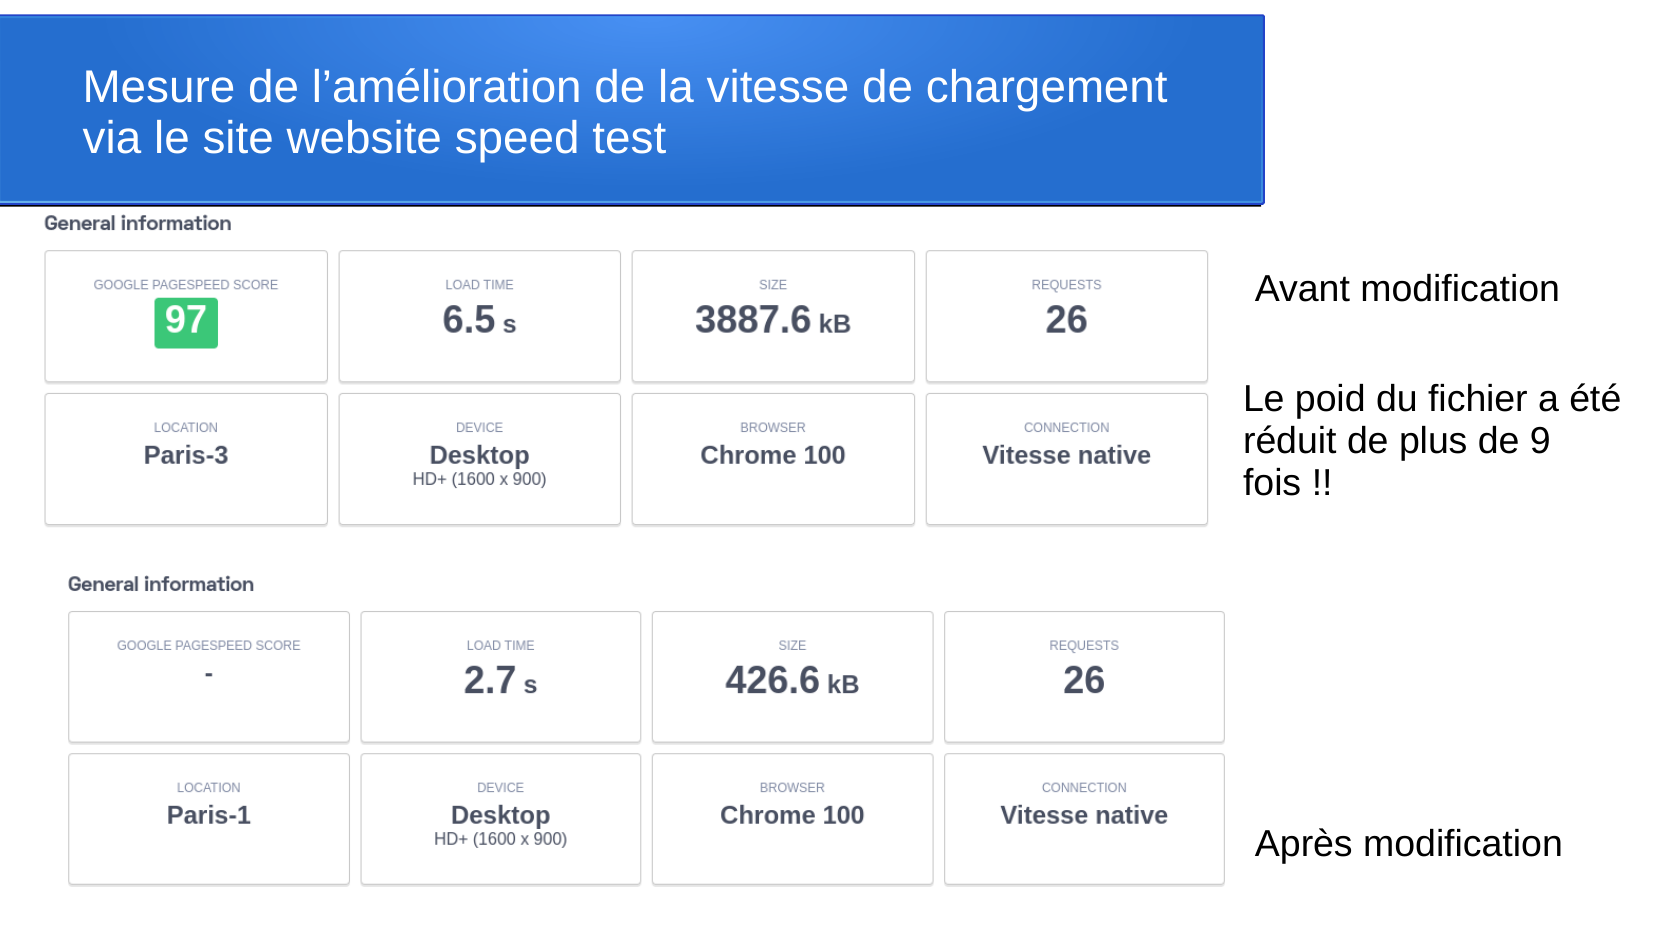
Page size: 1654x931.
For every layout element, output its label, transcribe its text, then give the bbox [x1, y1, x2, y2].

text_box Le poid du fichier a été réduit de plus de 9 fois !! [1228, 369, 1654, 536]
picture [23, 210, 1288, 928]
title Mesure de l’amélioration de la vitesse de chargement via le site website speed test [82, 35, 1235, 189]
text_box Avant modification [1240, 259, 1654, 317]
text_box Après modification [1240, 814, 1654, 872]
